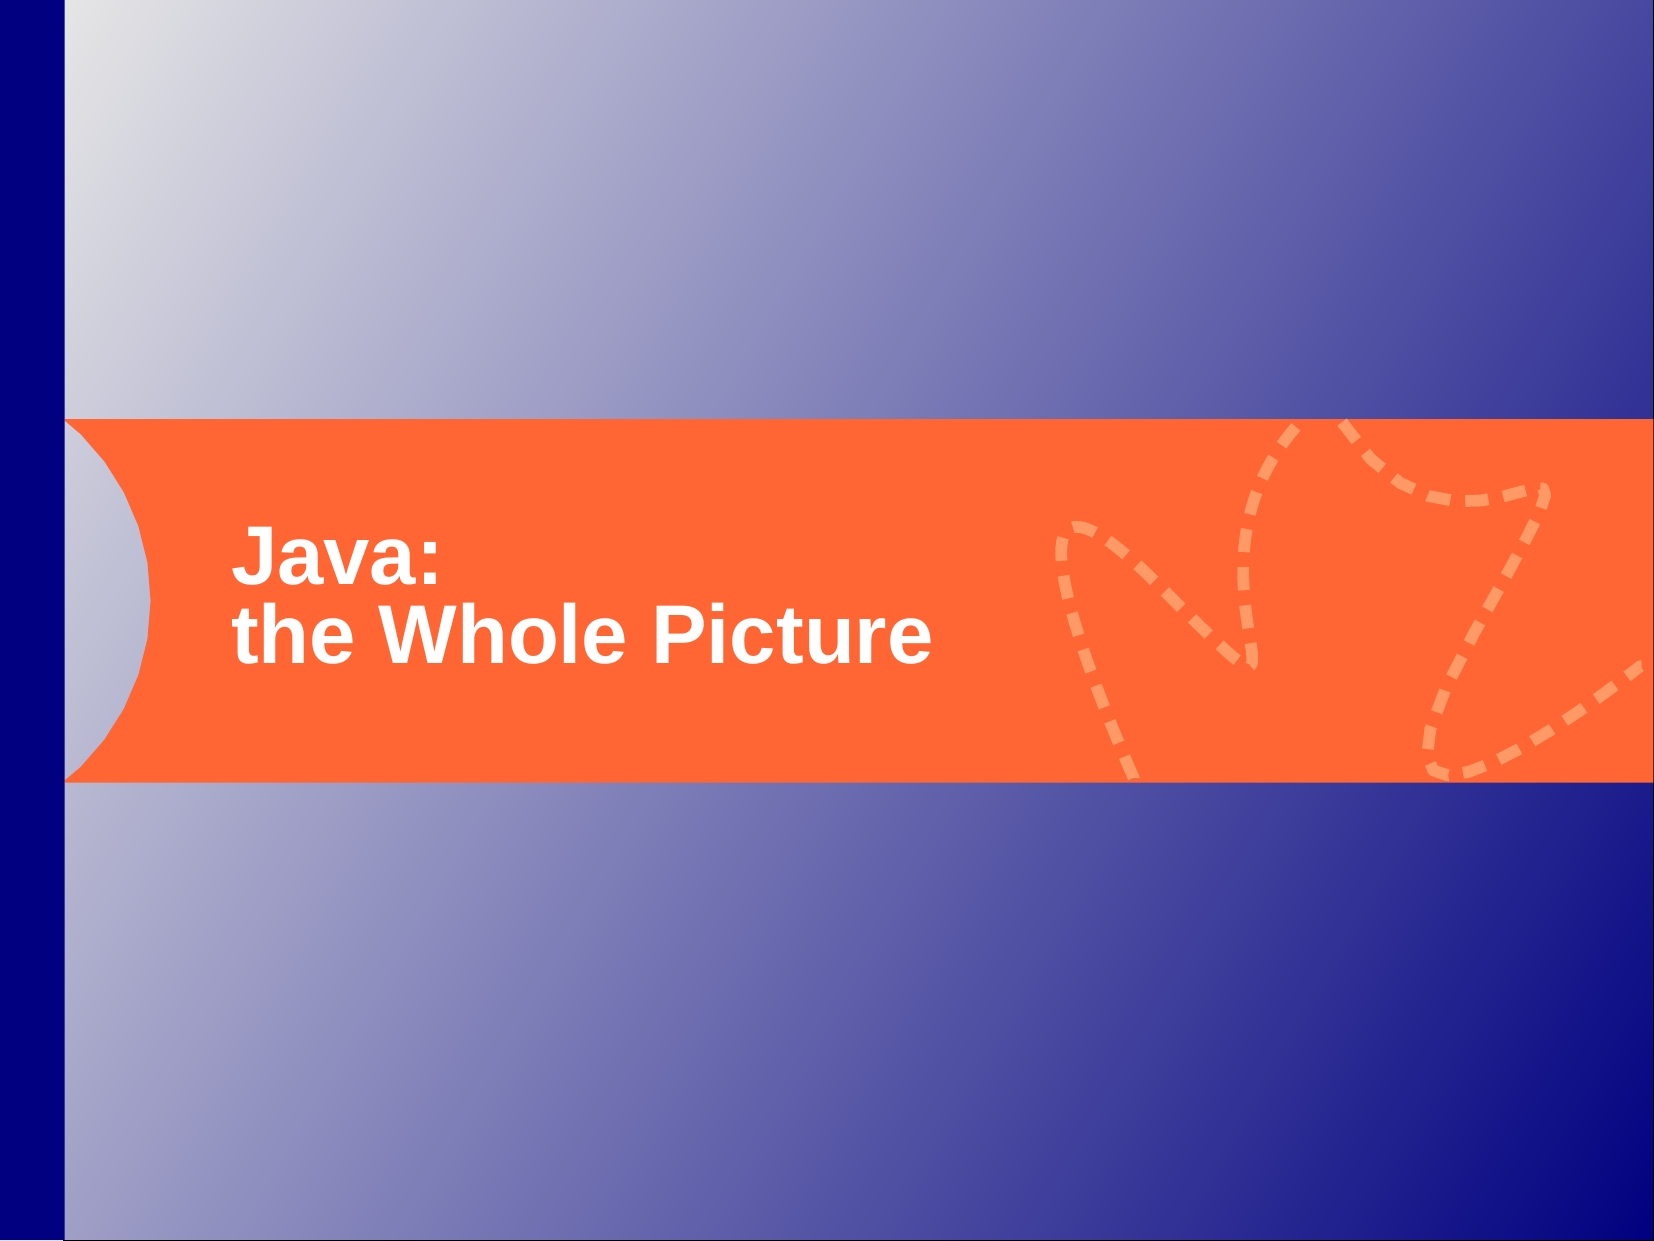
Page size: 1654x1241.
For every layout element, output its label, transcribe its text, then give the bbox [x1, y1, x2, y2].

title Java: the Whole Picture [231, 497, 1127, 704]
